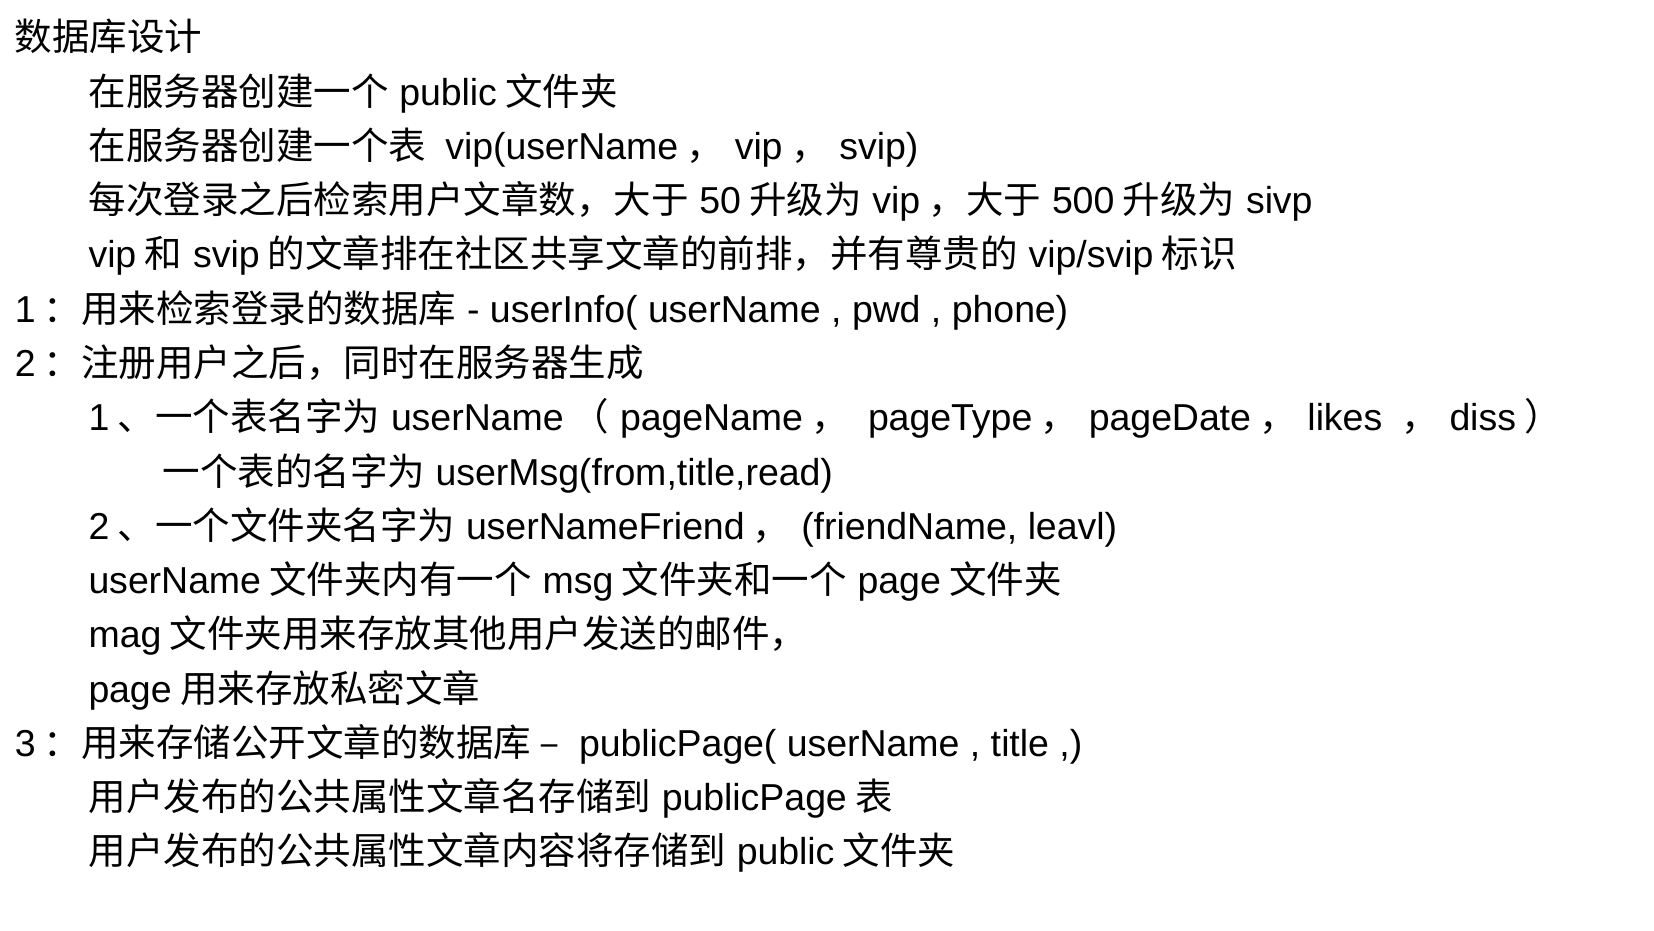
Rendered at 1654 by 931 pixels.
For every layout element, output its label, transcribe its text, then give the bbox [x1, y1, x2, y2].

text_box 数据库设计 在服务器创建一个public文件夹 在服务器创建一个表 vip(userName，vip，svip) 每次登录之后检索用户文章数，大于50升级为vip，大于500升级为sivp vip和svip的文章排在社区共享文章的前排，并有尊贵的vip/svip标识 1：用来检索登录的数据库- userInfo( userName , pwd , phone) 2：注册用户之后，同时在服务器生成 1、一个表名字为userName（pageName， pageType，pageDate，likes ，diss） 一个表的名字为userMsg(from,title,read) 2、一个文件夹名字为userNameFriend，(friendName, leavl) userName文件夹内有一个msg文件夹和一个page文件夹 mag文件夹用来存放其他用户发送的邮件， page用来存放私密文章 3：用来存储公开文章的数据库 – publicPage( userName , title ,) 用户发布的公共属性文章名存储到publicPage表 用户发布的公共属性文章内容将存储到public文件夹 [0, 0, 1654, 931]
